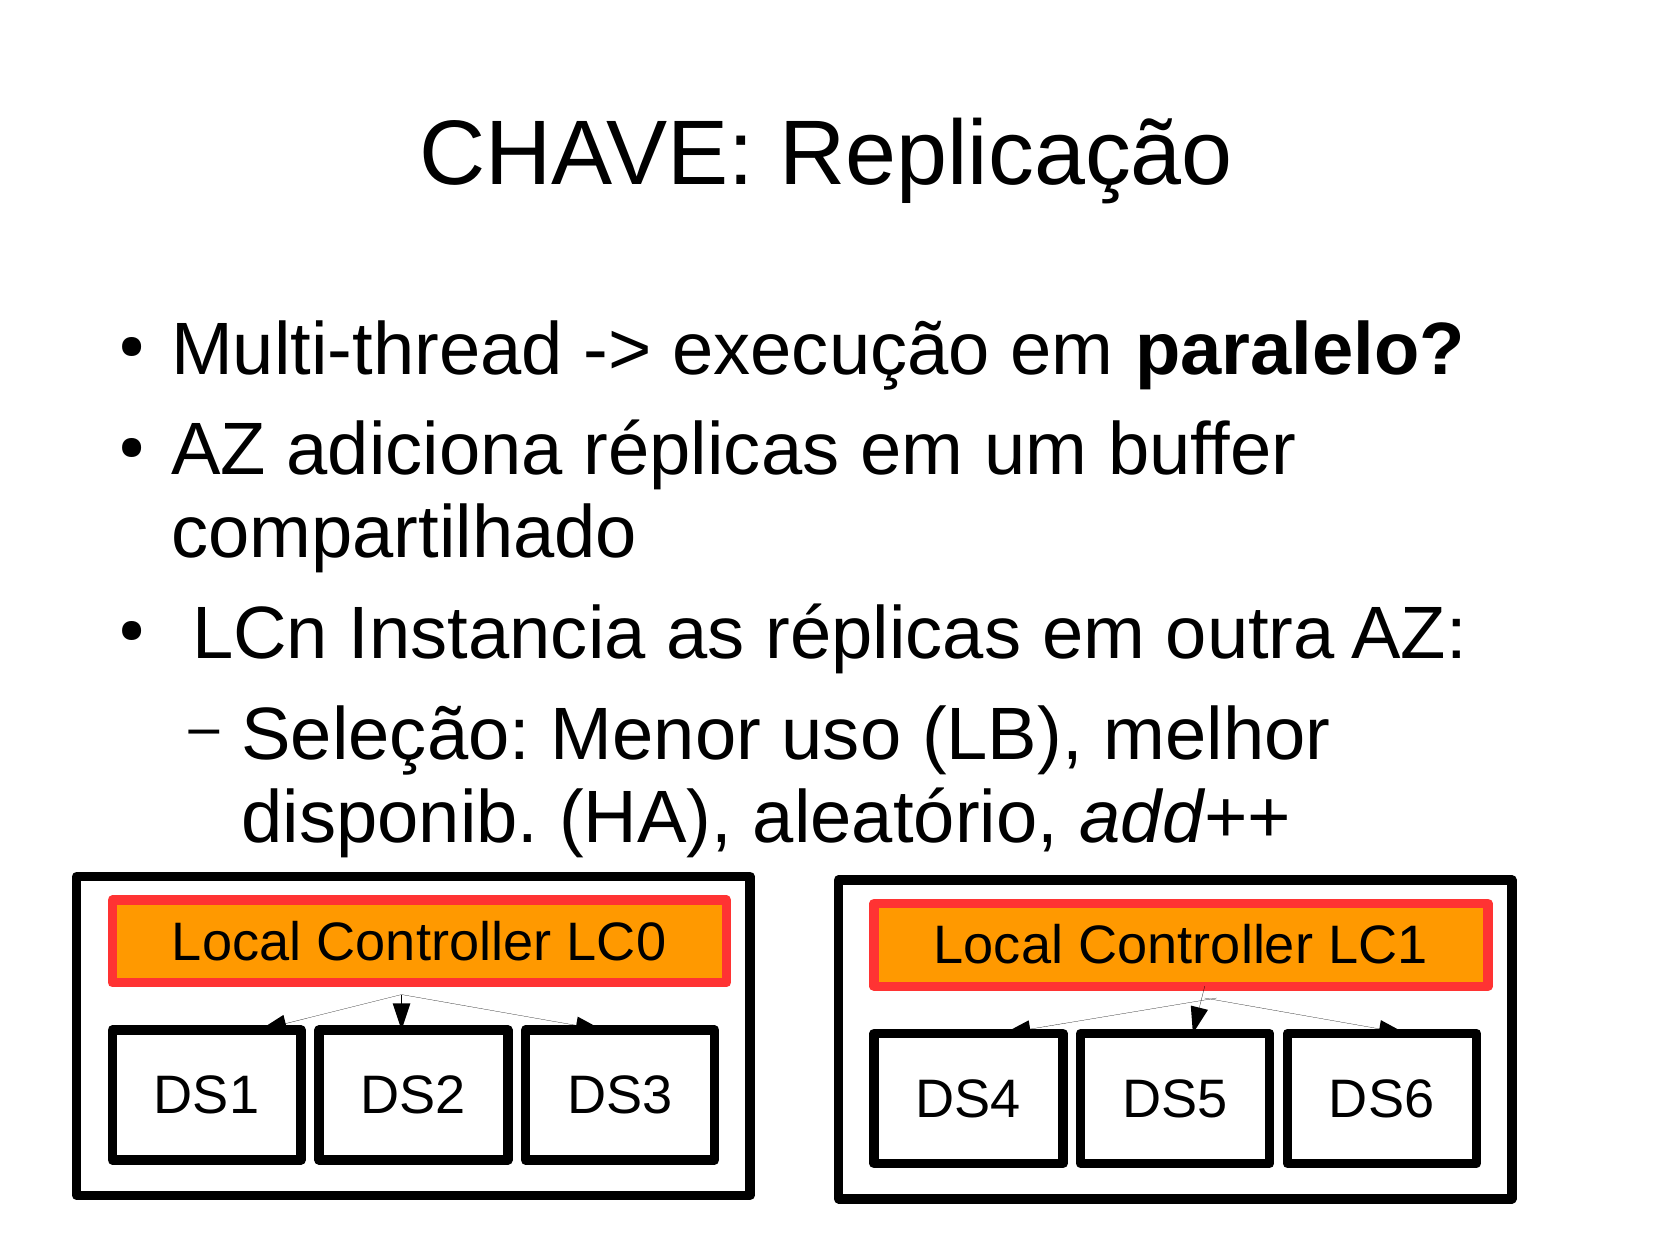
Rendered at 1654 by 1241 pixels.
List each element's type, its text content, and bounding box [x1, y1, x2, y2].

text_box DS6 [1287, 1033, 1477, 1164]
text_box [838, 879, 1512, 1199]
text_box Local Controller LC1 [874, 903, 1489, 987]
text_box [76, 876, 751, 1196]
text_box DS2 [318, 1029, 508, 1160]
title CHAVE: Replicação [82, 49, 1571, 257]
text_box DS3 [525, 1029, 715, 1160]
text_box DS5 [1080, 1033, 1270, 1164]
text_box DS1 [112, 1029, 302, 1160]
text_box Multi-thread -> execução em paralelo? AZ adiciona réplicas em um buffer compartilhado LCn Instancia as réplicas em outra AZ: Seleção: Menor uso (LB), melhor disponib. (HA), aleatório, add++ [101, 307, 1571, 863]
text_box DS4 [874, 1033, 1063, 1164]
text_box Local Controller LC0 [112, 900, 727, 983]
